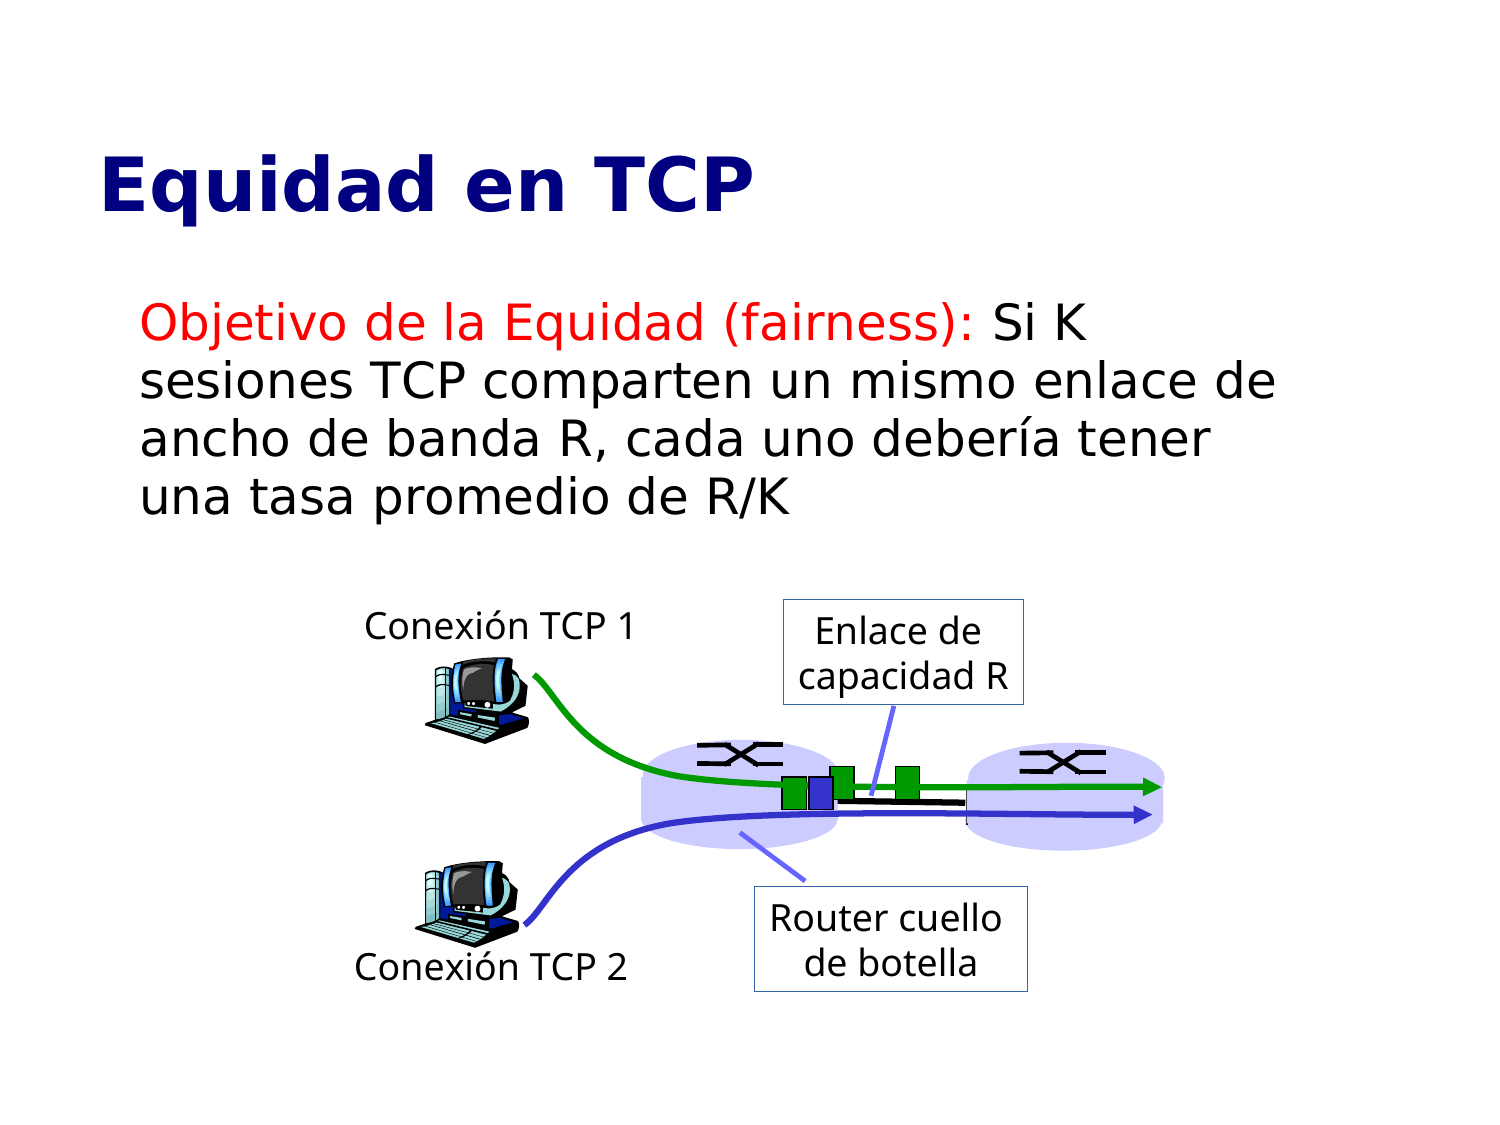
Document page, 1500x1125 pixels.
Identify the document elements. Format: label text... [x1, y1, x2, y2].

text_box Enlace de capacidad R [783, 620, 1024, 705]
text_box [650, 817, 838, 850]
text_box Conexión TCP 1 [349, 620, 654, 655]
text_box [965, 742, 1165, 851]
title Equidad en TCP [83, 91, 1406, 273]
text_box [706, 739, 776, 751]
text_box [641, 743, 855, 826]
text_box [895, 791, 920, 800]
picture [424, 656, 531, 744]
text_box Router cuello de botella [754, 886, 1028, 992]
text_box [895, 766, 920, 784]
picture [414, 860, 521, 890]
list Objetivo de la Equidad (fairness): Si K sesiones TCP comparten un mismo enlace de ancho de banda R, cada uno debería tener una tasa promedio de R/K [139, 293, 1315, 620]
text_box Conexión TCP 2 [339, 890, 644, 996]
